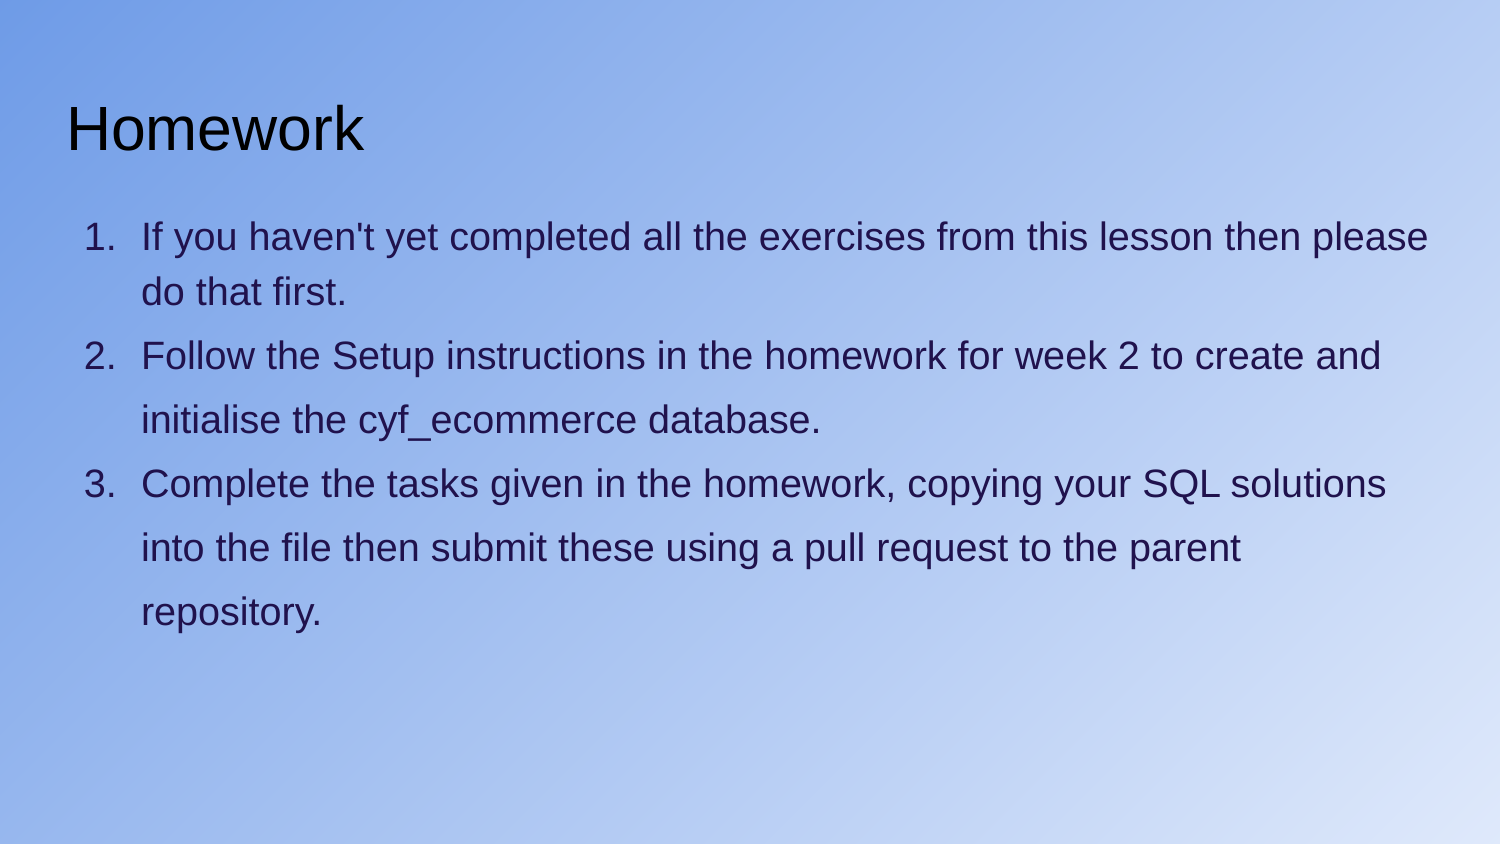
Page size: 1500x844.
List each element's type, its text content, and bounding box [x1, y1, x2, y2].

list If you haven't yet completed all the exercises from this lesson then please do that first. Follow the Setup instructions in the homework for week 2 to create and initialise the cyf_ecommerce database. Complete the tasks given in the homework, copying your SQL solutions into the file then submit these using a pull request to the parent repository. [51, 189, 1449, 750]
title Homework [51, 72, 1449, 167]
